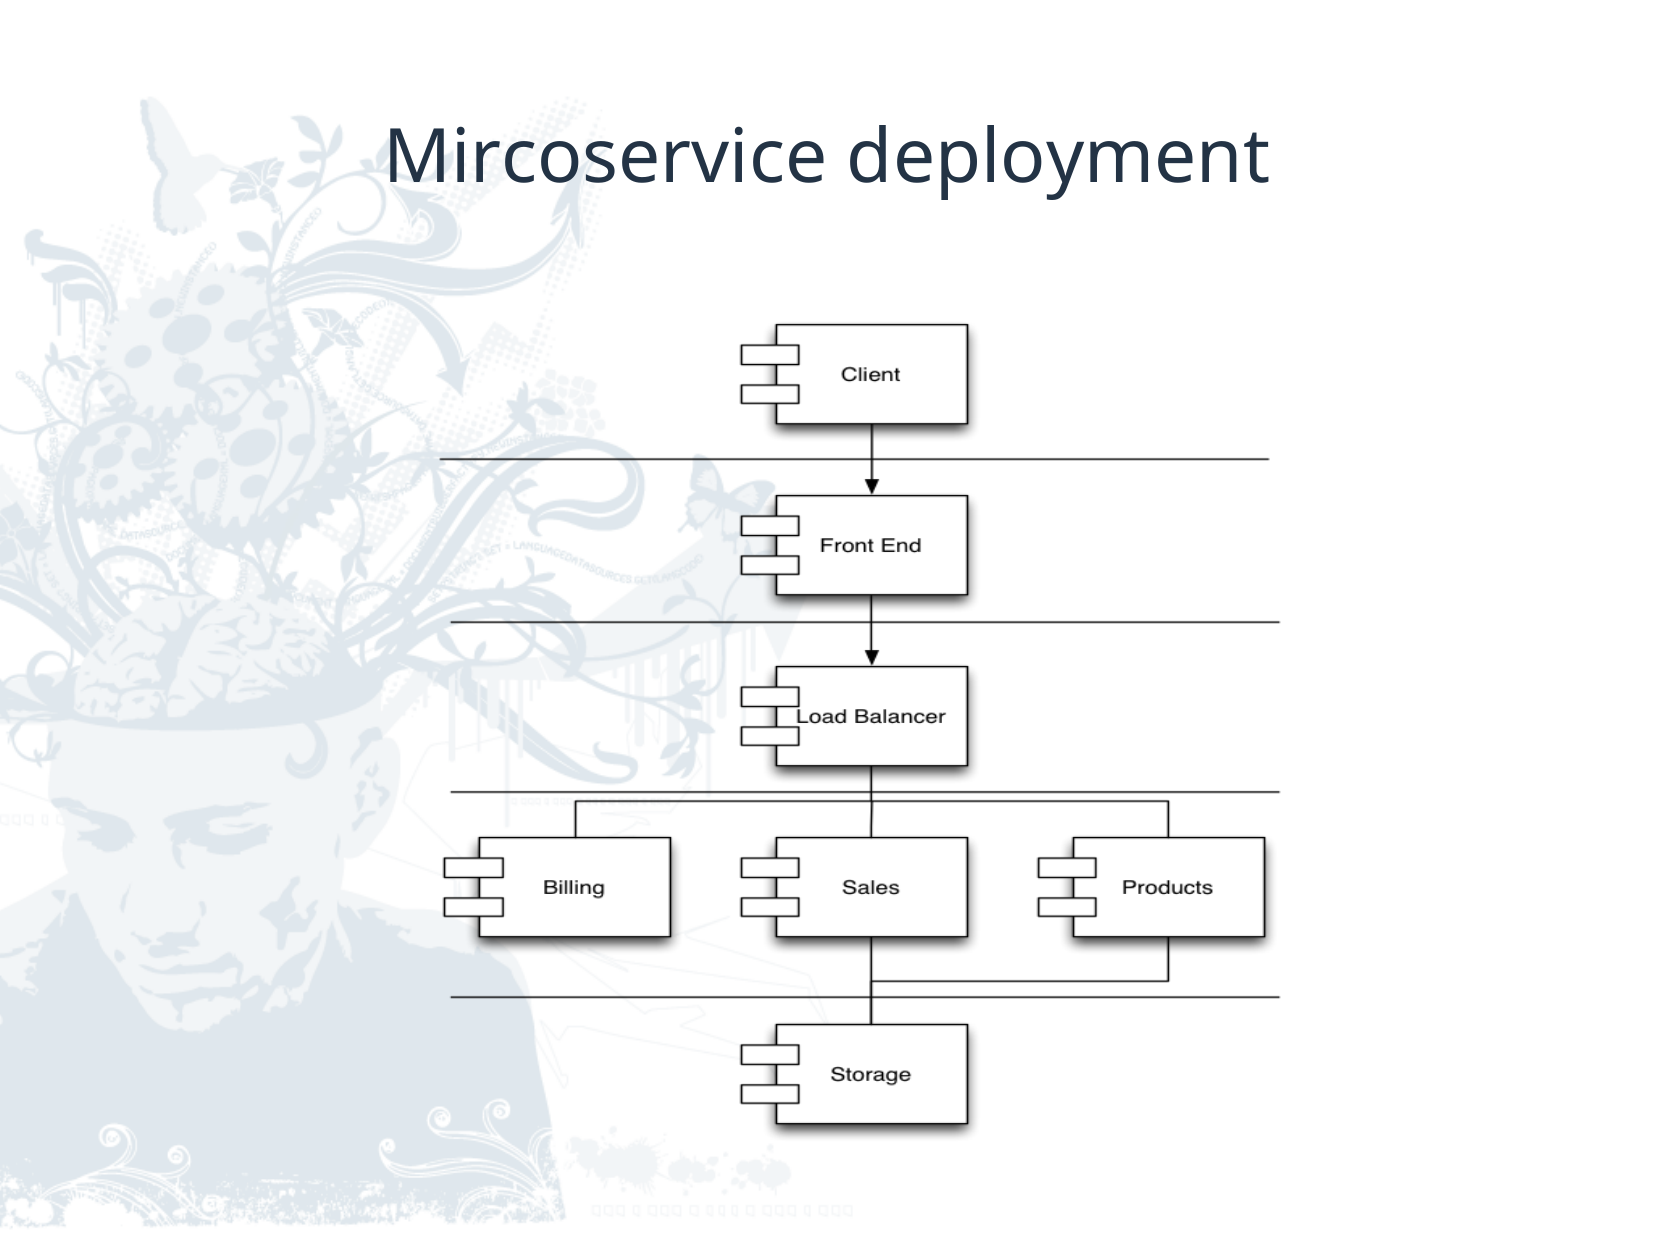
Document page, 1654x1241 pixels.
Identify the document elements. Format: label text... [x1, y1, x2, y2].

picture [0, 0, 1654, 1241]
title Mircoservice deployment [82, 49, 1571, 257]
